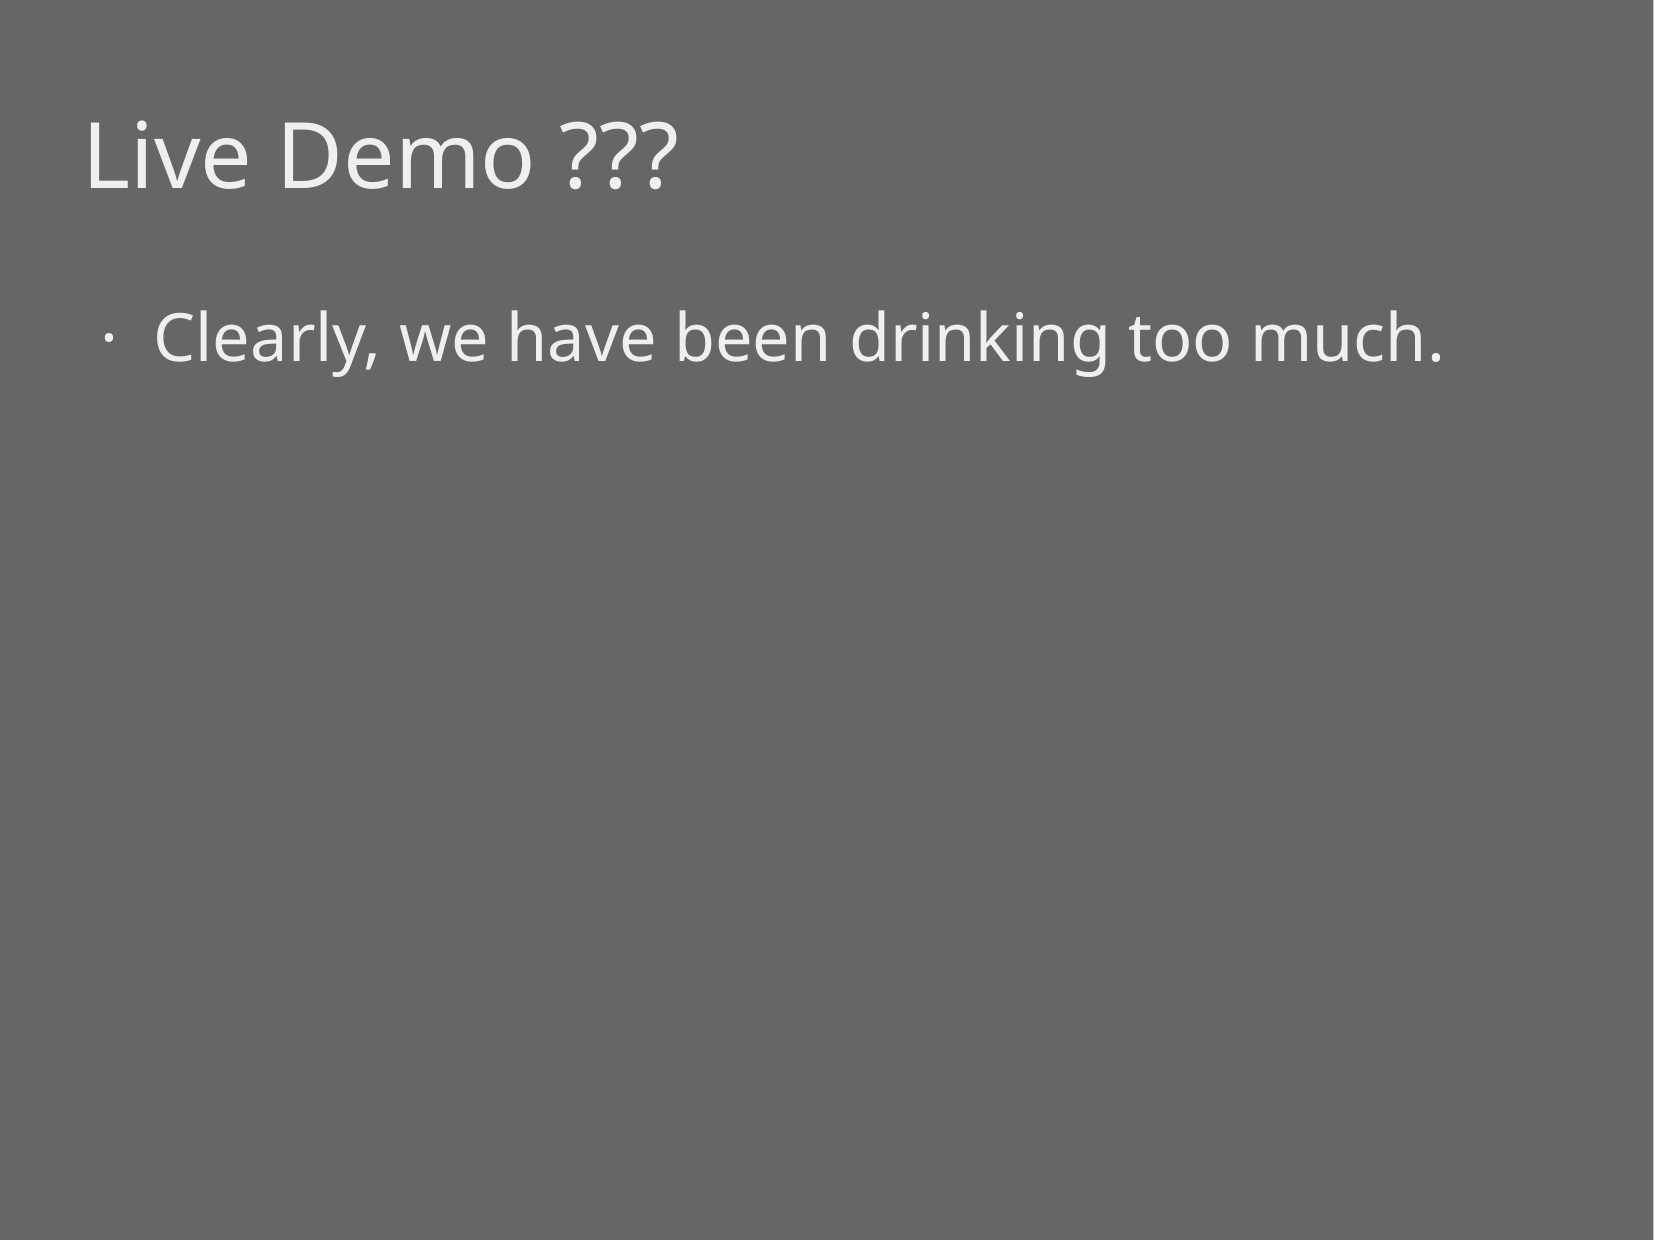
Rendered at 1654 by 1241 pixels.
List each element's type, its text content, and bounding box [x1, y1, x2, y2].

list Clearly, we have been drinking too much. [82, 290, 1571, 1094]
title Live Demo ??? [82, 56, 1571, 250]
